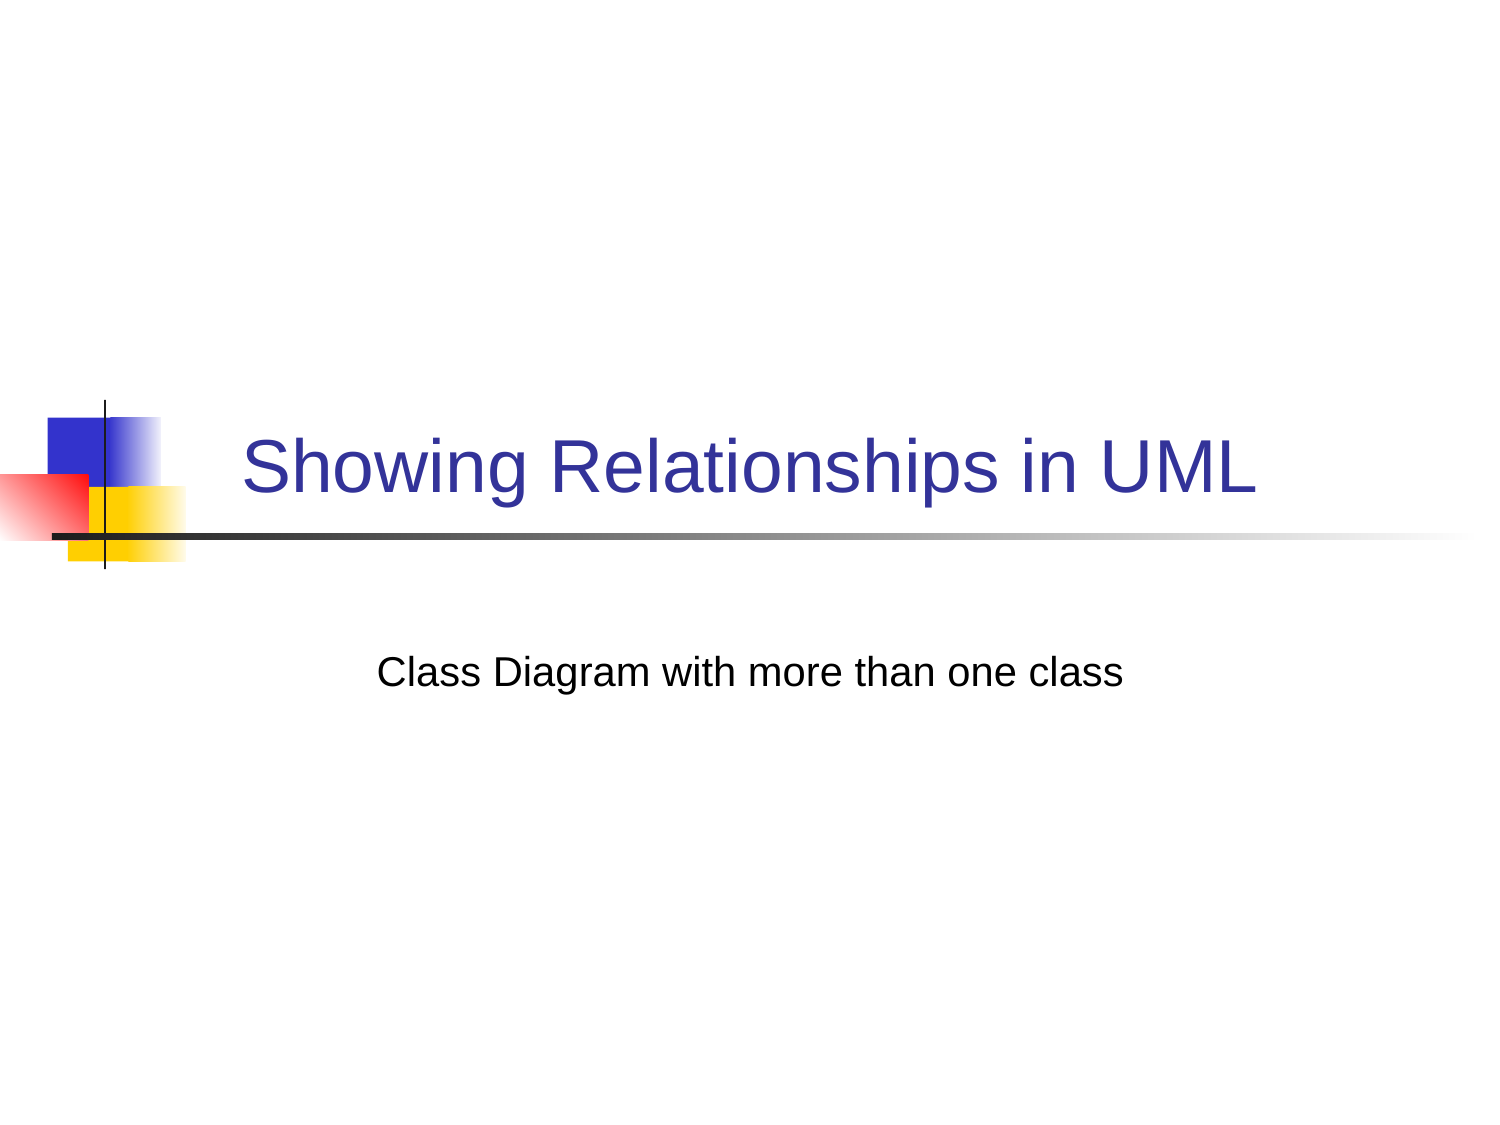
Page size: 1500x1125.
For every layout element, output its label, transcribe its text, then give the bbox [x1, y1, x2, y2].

subtitle Class Diagram with more than one class [225, 637, 1276, 925]
title Showing Relationships in UML [150, 274, 1351, 515]
